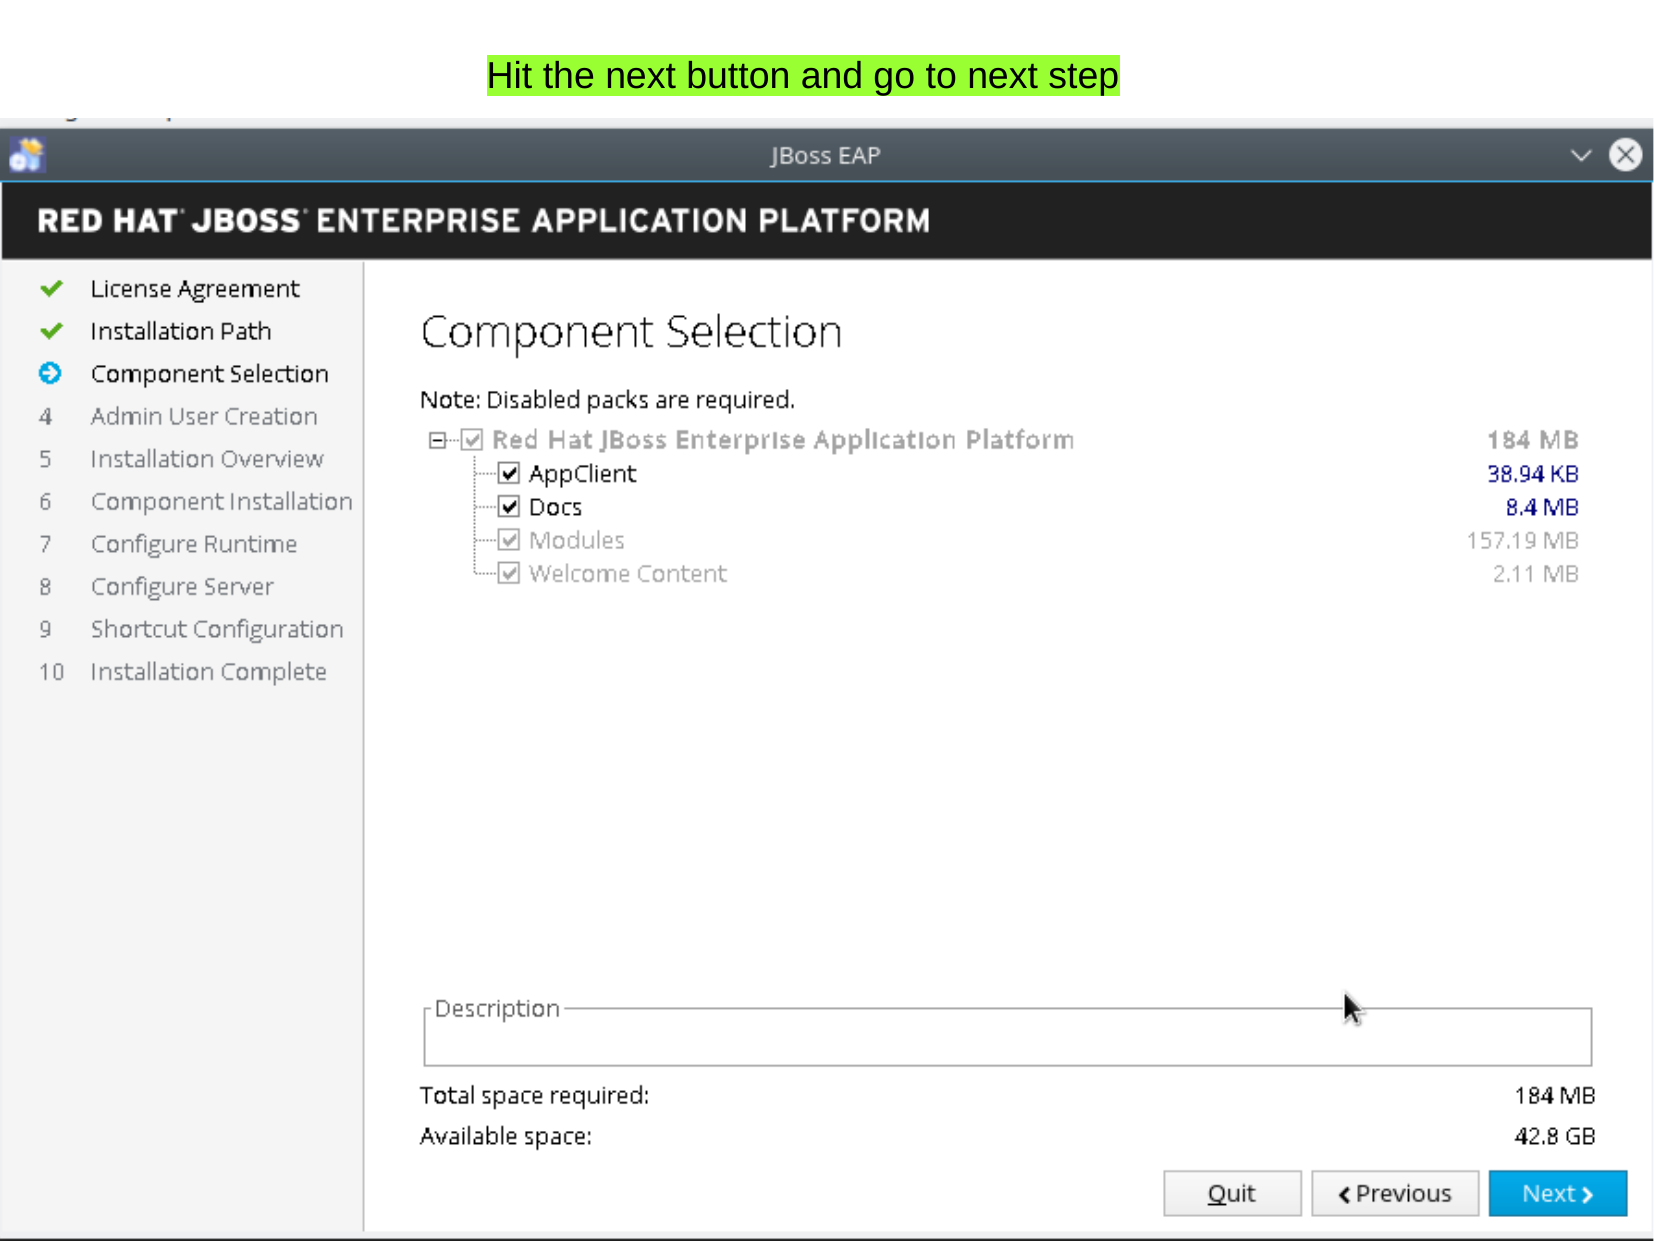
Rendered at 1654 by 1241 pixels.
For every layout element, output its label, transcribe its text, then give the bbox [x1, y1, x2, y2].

picture [0, 118, 1654, 1241]
text_box Hit the next button and go to next step [165, 47, 1441, 105]
